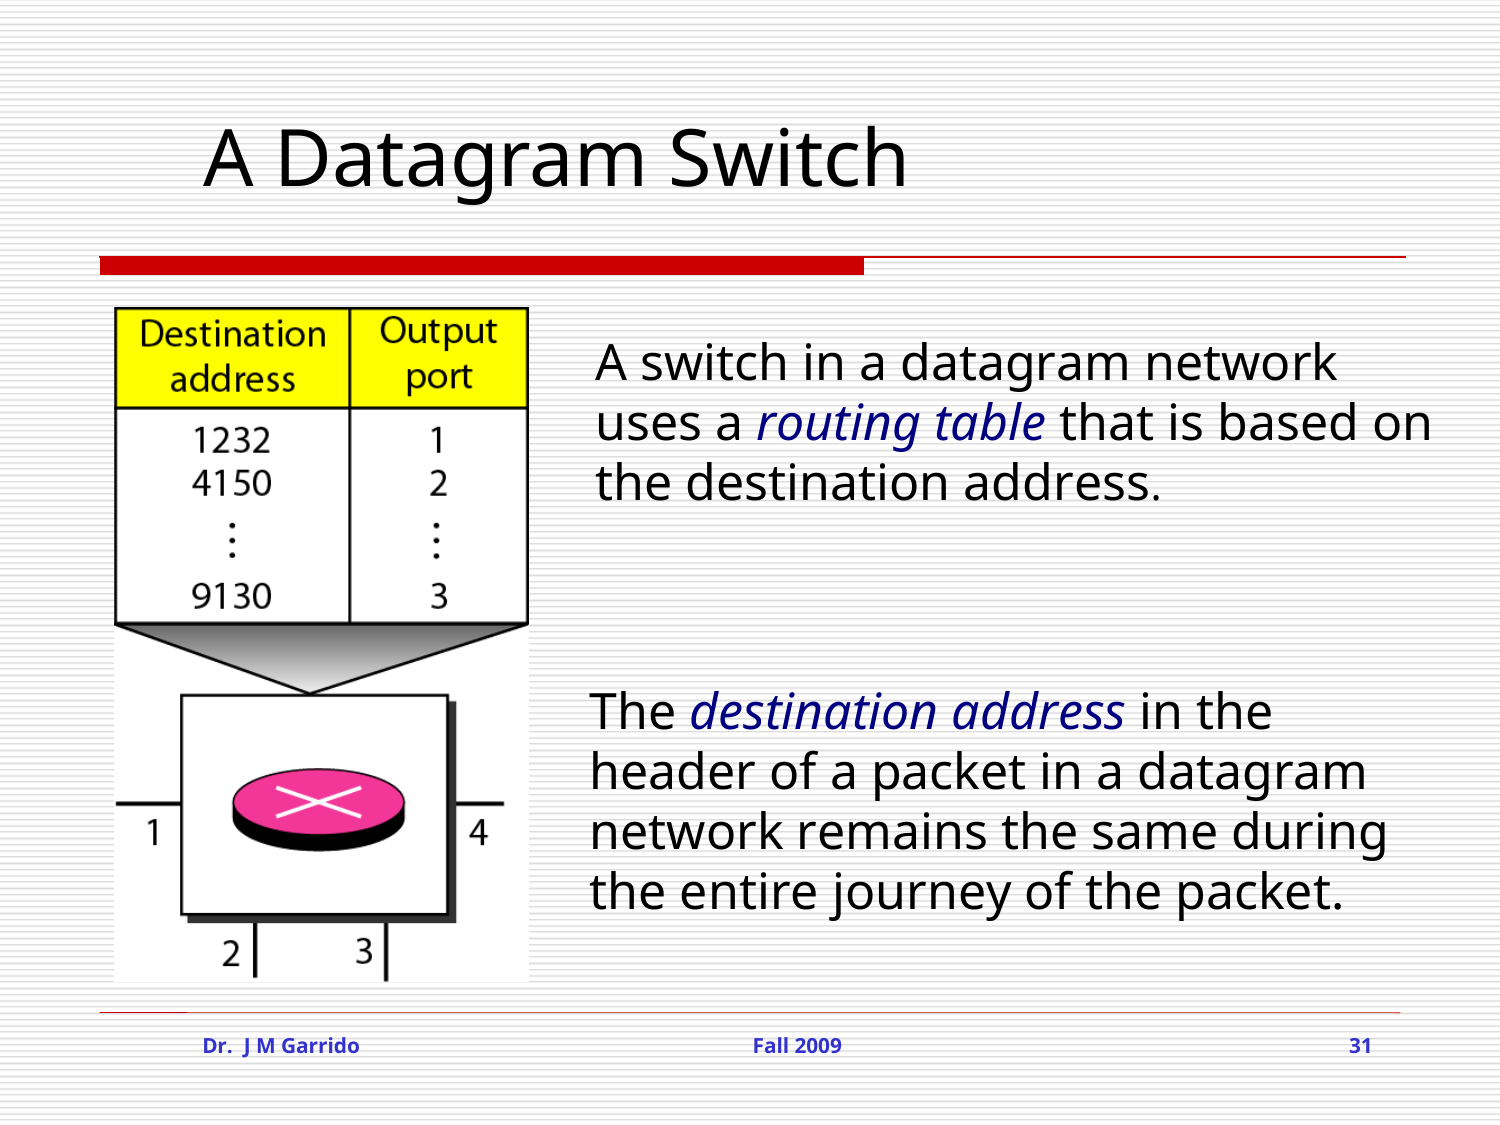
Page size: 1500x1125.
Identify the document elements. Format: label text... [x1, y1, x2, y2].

title A Datagram Switch [188, 27, 1467, 282]
text_box Fall 2009 [562, 1025, 1038, 1101]
text_box <number> [1074, 1025, 1388, 1101]
text_box Dr. J M Garrido [187, 1025, 501, 1101]
text_box A switch in a datagram network uses a routing table that is based on the destination address. [580, 322, 1456, 519]
picture [0, 0, 1500, 1125]
text_box The destination address in the header of a packet in a datagram network remains the same during the entire journey of the packet. [575, 671, 1450, 928]
